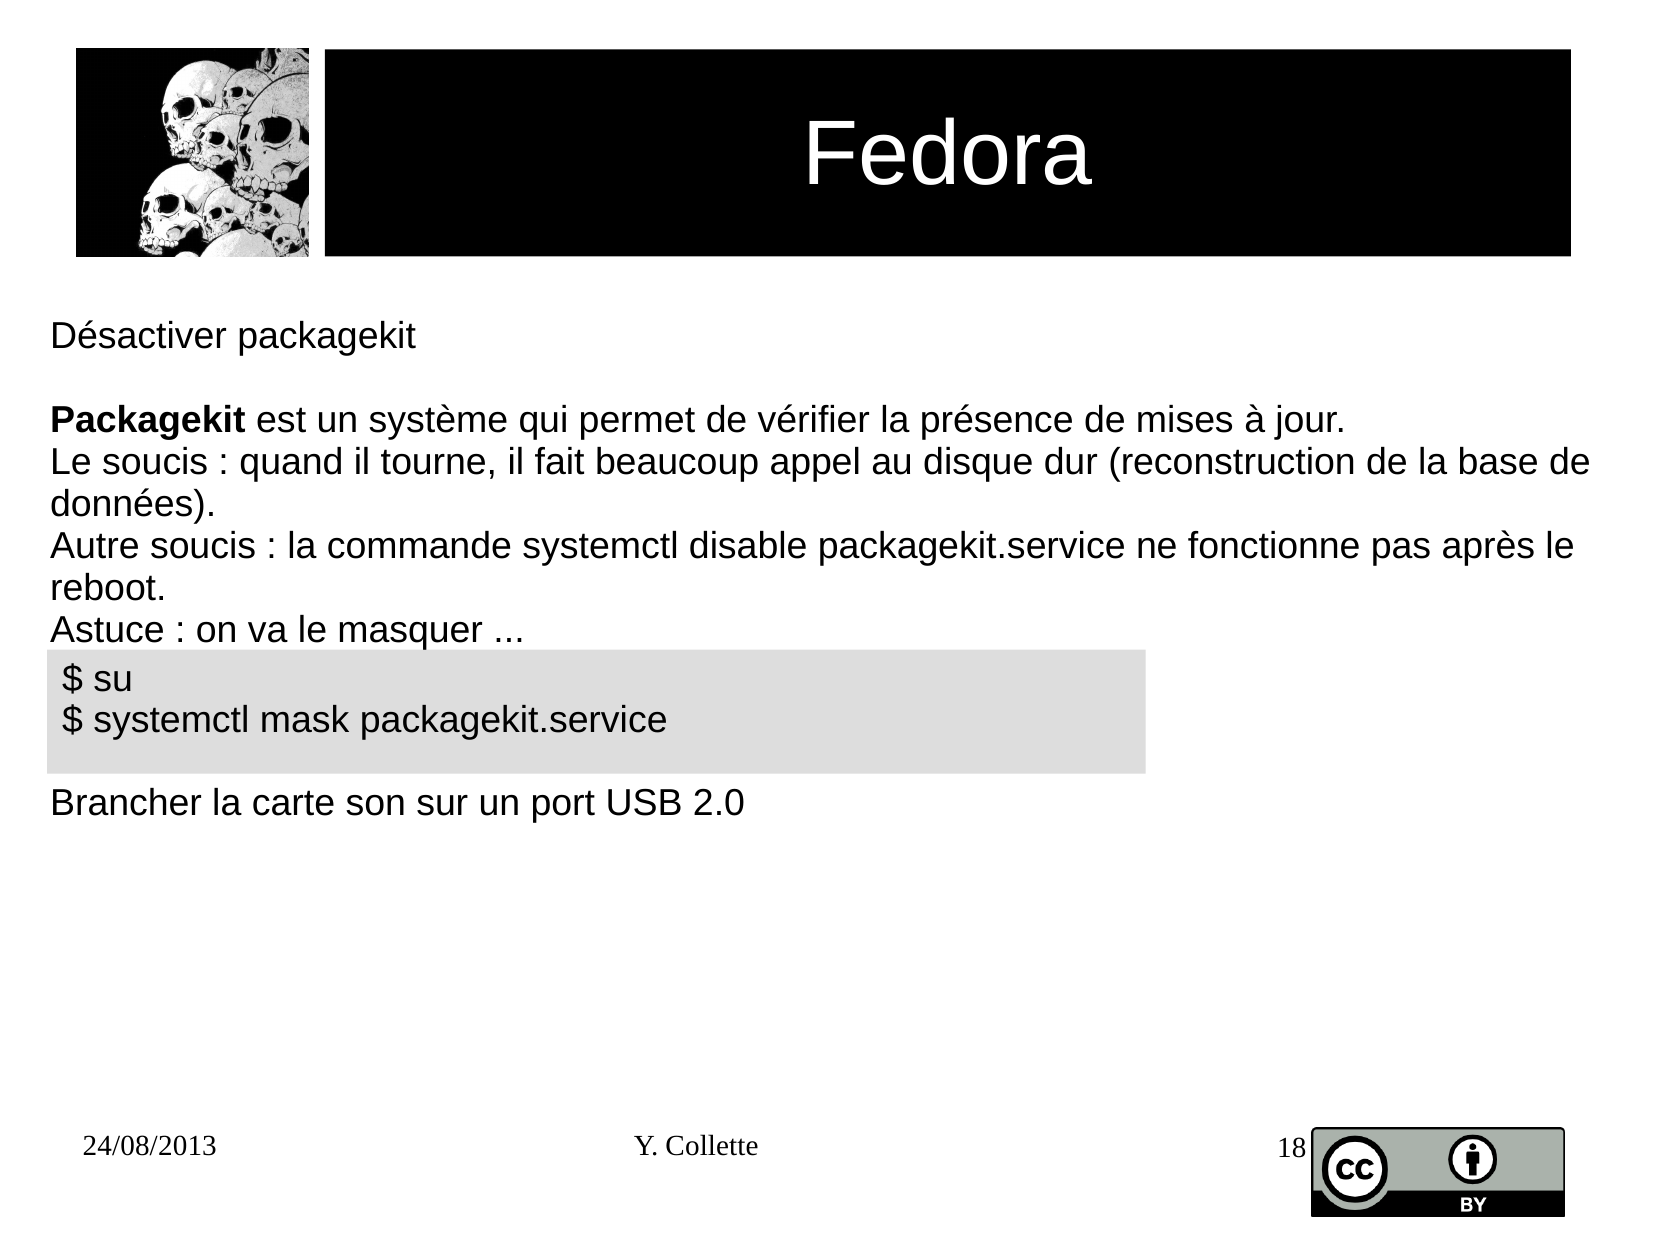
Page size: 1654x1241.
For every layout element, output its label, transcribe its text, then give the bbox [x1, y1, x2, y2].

picture [76, 48, 309, 257]
text_box $ su $ systemctl mask packagekit.service [47, 658, 1146, 773]
text_box Brancher la carte son sur un port USB 2.0 [35, 773, 1619, 831]
picture [1311, 1127, 1565, 1217]
text_box Désactiver packagekit Packagekit est un système qui permet de vérifier la présence de mises à jour. Le soucis : quand il tourne, il fait beaucoup appel au disque dur (reconstruction de la base de données). Autre soucis : la commande systemctl disable packagekit.service ne fonctionne pas après le reboot. Astuce : on va le masquer ... [35, 307, 1619, 658]
title Fedora [324, 49, 1571, 257]
